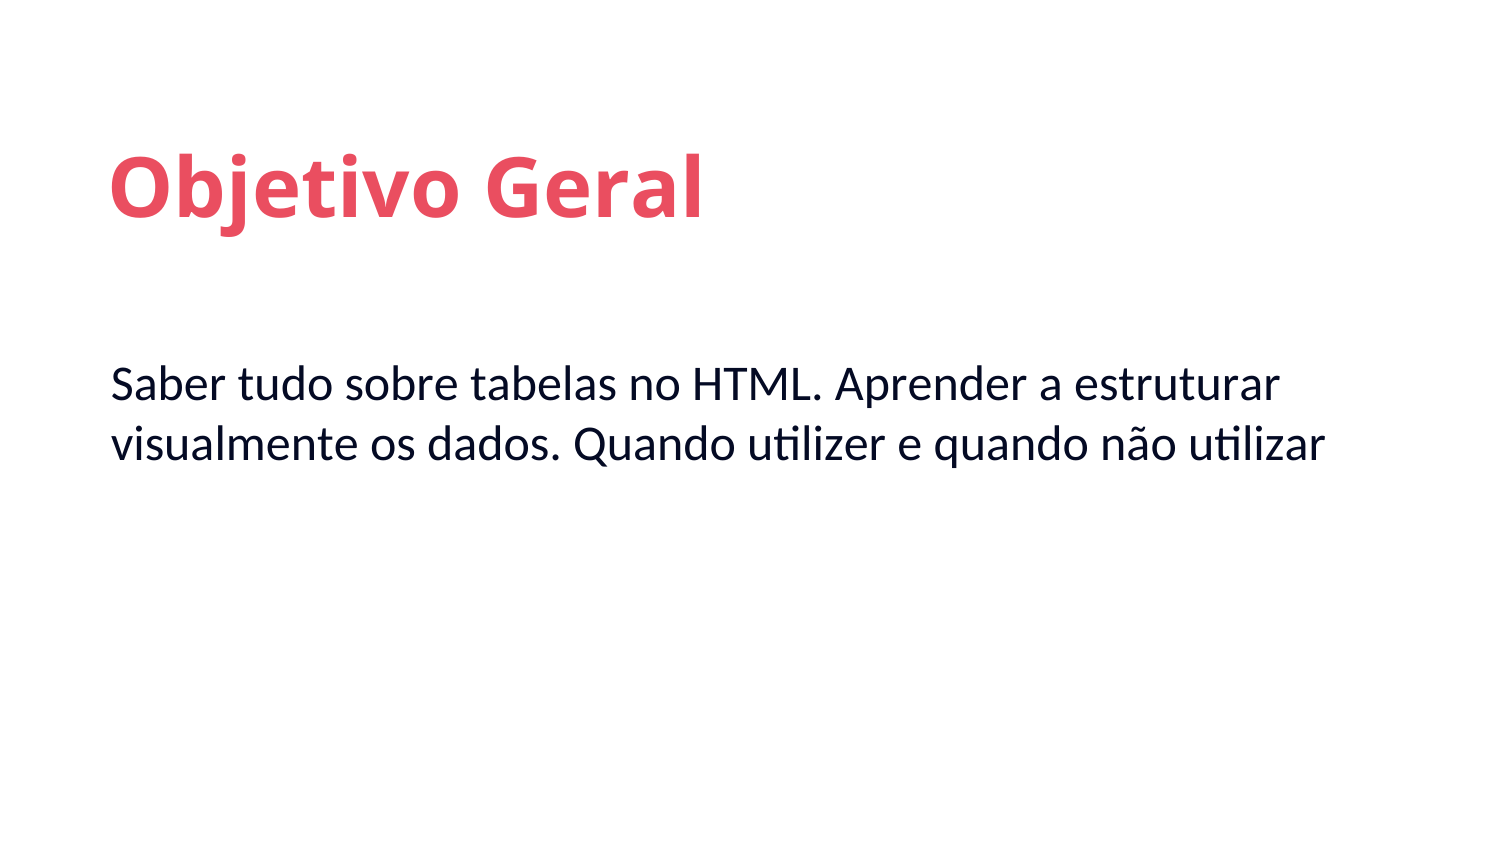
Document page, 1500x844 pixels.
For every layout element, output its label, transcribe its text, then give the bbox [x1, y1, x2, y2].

text_box Saber tudo sobre tabelas no HTML. Aprender a estruturar visualmente os dados. Quando utilizer e quando não utilizar [70, 255, 1386, 566]
text_box Objetivo Geral [92, 104, 1408, 243]
